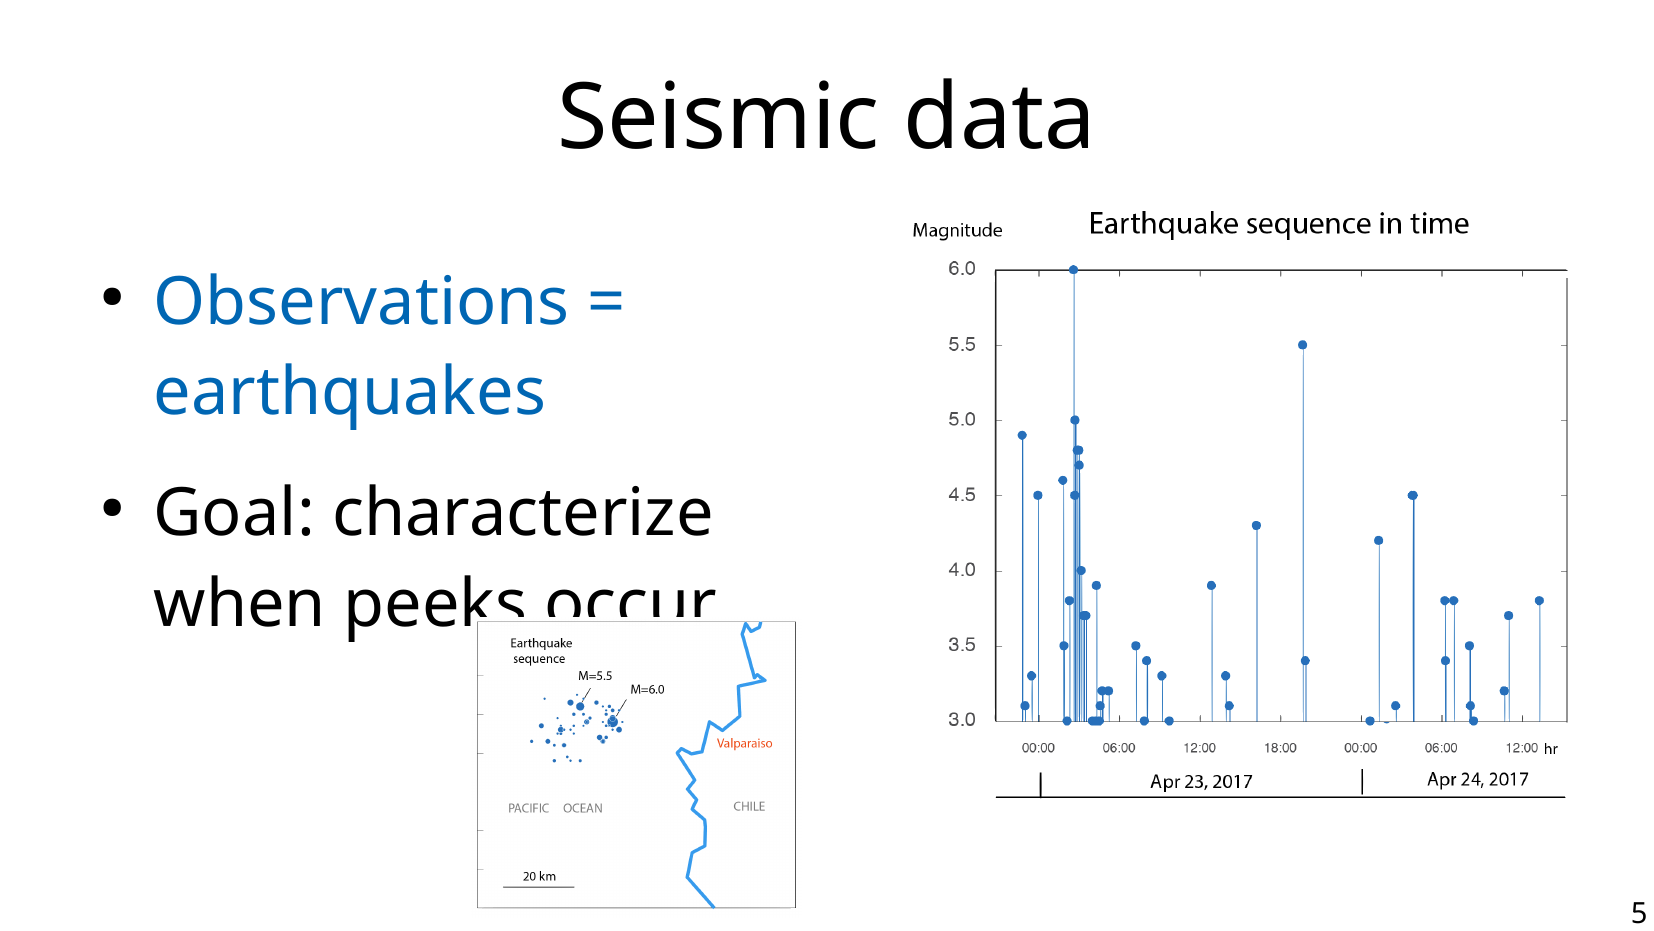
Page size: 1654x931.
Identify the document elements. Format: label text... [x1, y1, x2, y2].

title Seismic data [82, 1, 1571, 226]
picture [471, 617, 802, 918]
list Observations = earthquakes Goal: characterize when peeks occur [82, 253, 725, 793]
picture [893, 193, 1580, 818]
